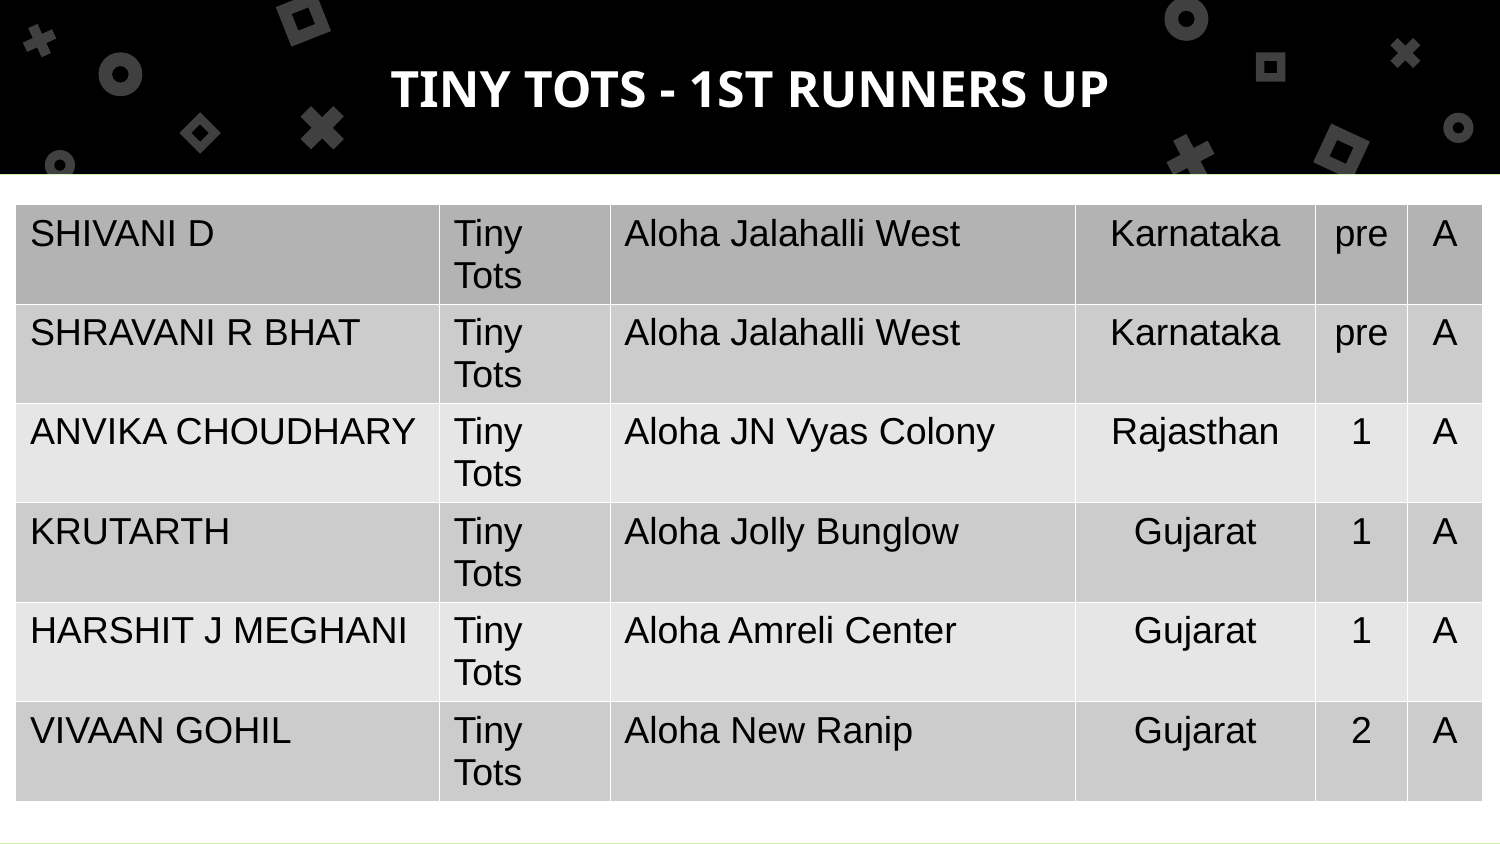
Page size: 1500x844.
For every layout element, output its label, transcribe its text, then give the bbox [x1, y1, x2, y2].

table_cell Rajasthan [1076, 404, 1315, 502]
text_box TINY TOTS - 1ST RUNNERS UP [75, 0, 1425, 175]
table_cell Aloha Amreli Center [611, 603, 1075, 701]
table_cell Tiny Tots [440, 702, 610, 801]
table_cell 1 [1316, 503, 1407, 602]
table_cell SHRAVANI R BHAT [16, 305, 439, 403]
table_cell A [1408, 603, 1482, 701]
table_cell 1 [1316, 603, 1407, 701]
table_cell Tiny Tots [440, 503, 610, 602]
table_cell Karnataka [1076, 305, 1315, 403]
table_cell 1 [1316, 404, 1407, 502]
table_cell Aloha New Ranip [611, 702, 1075, 801]
table_cell pre [1316, 305, 1407, 403]
table_cell A [1408, 305, 1482, 403]
table_header A [1408, 205, 1482, 304]
table_cell Tiny Tots [440, 305, 610, 403]
table_cell Tiny Tots [440, 603, 610, 701]
table_cell A [1408, 702, 1482, 801]
table_header Aloha Jalahalli West [611, 205, 1075, 304]
table_cell 2 [1316, 702, 1407, 801]
table_header pre [1316, 205, 1407, 304]
table_cell KRUTARTH [16, 503, 439, 602]
table_cell A [1408, 503, 1482, 602]
table_cell A [1408, 404, 1482, 502]
table_cell HARSHIT J MEGHANI [16, 603, 439, 701]
table_header Karnataka [1076, 205, 1315, 304]
table_cell Aloha JN Vyas Colony [611, 404, 1075, 502]
table_cell Tiny Tots [440, 404, 610, 502]
table_cell VIVAAN GOHIL [16, 702, 439, 801]
table_header SHIVANI D [16, 205, 439, 304]
table_header Tiny Tots [440, 205, 610, 304]
table_cell Gujarat [1076, 503, 1315, 602]
table_cell Aloha Jolly Bunglow [611, 503, 1075, 602]
table_cell ANVIKA CHOUDHARY [16, 404, 439, 502]
table_cell Aloha Jalahalli West [611, 305, 1075, 403]
table_cell Gujarat [1076, 603, 1315, 701]
table_cell Gujarat [1076, 702, 1315, 801]
